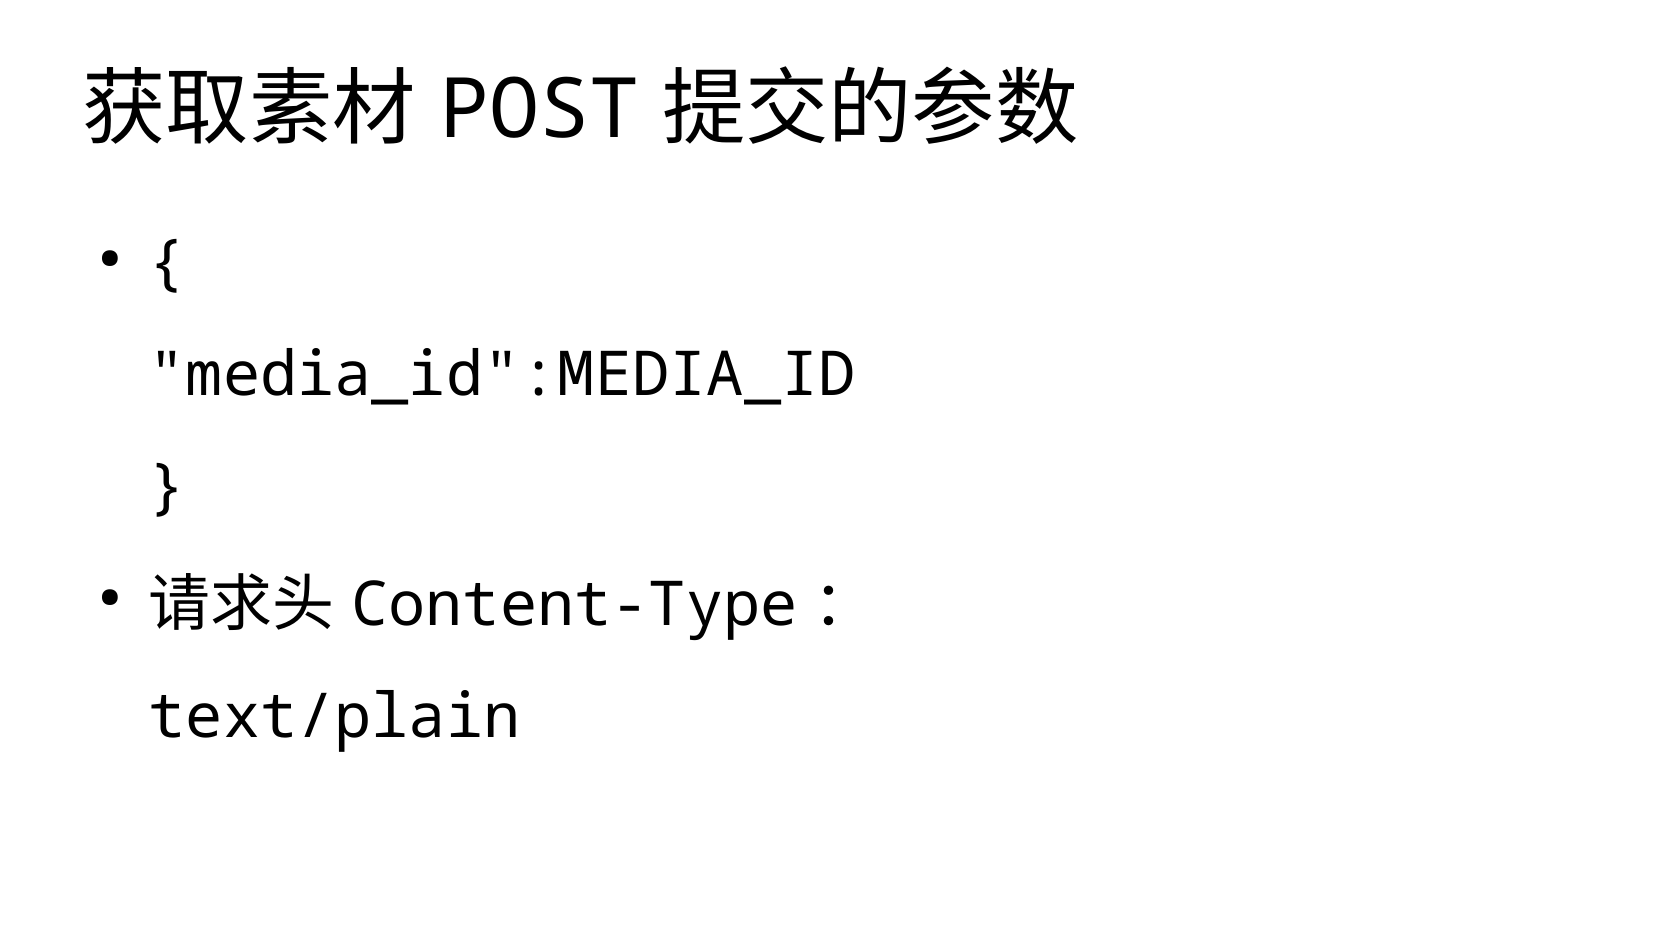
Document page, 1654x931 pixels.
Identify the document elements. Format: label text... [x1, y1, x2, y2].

list { "media_id":MEDIA_ID } 请求头Content-Type： text/plain [82, 217, 1571, 758]
title 获取素材POST提交的参数 [82, 37, 1571, 166]
